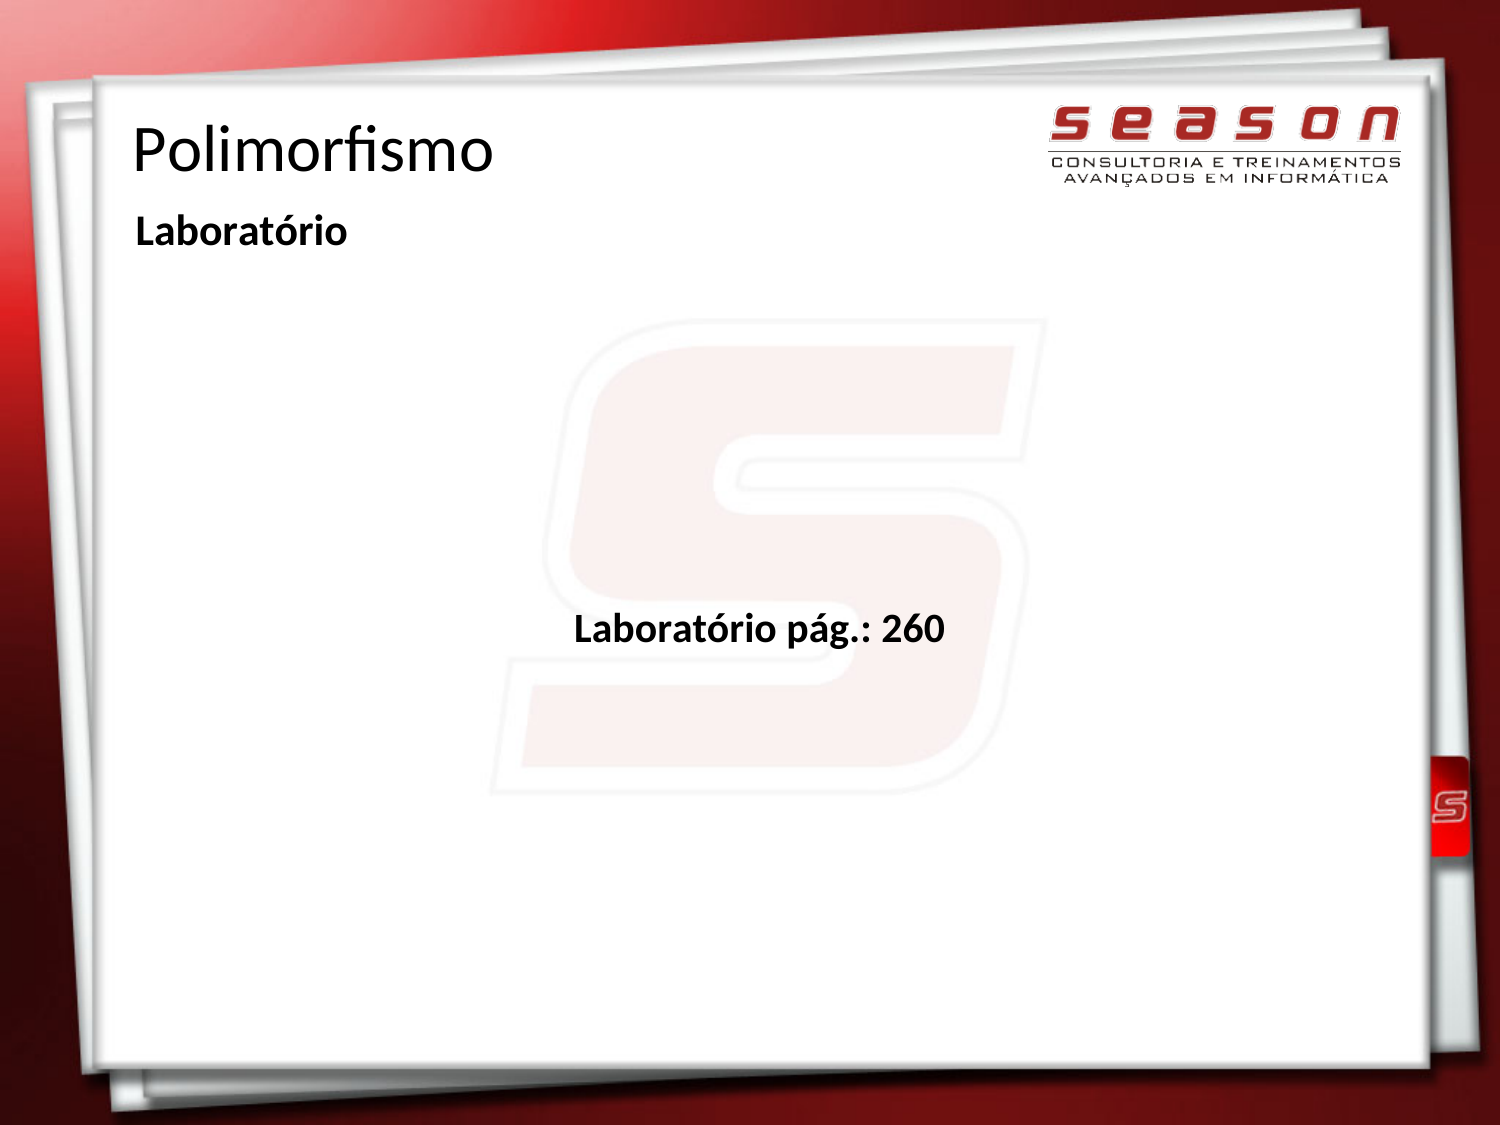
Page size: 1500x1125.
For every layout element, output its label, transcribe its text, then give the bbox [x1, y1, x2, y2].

picture [0, 0, 1500, 1125]
text_box Laboratório pág.: 260 [177, 357, 1328, 894]
text_box Laboratório [119, 201, 1312, 255]
title Polimorfismo [118, 33, 1394, 257]
